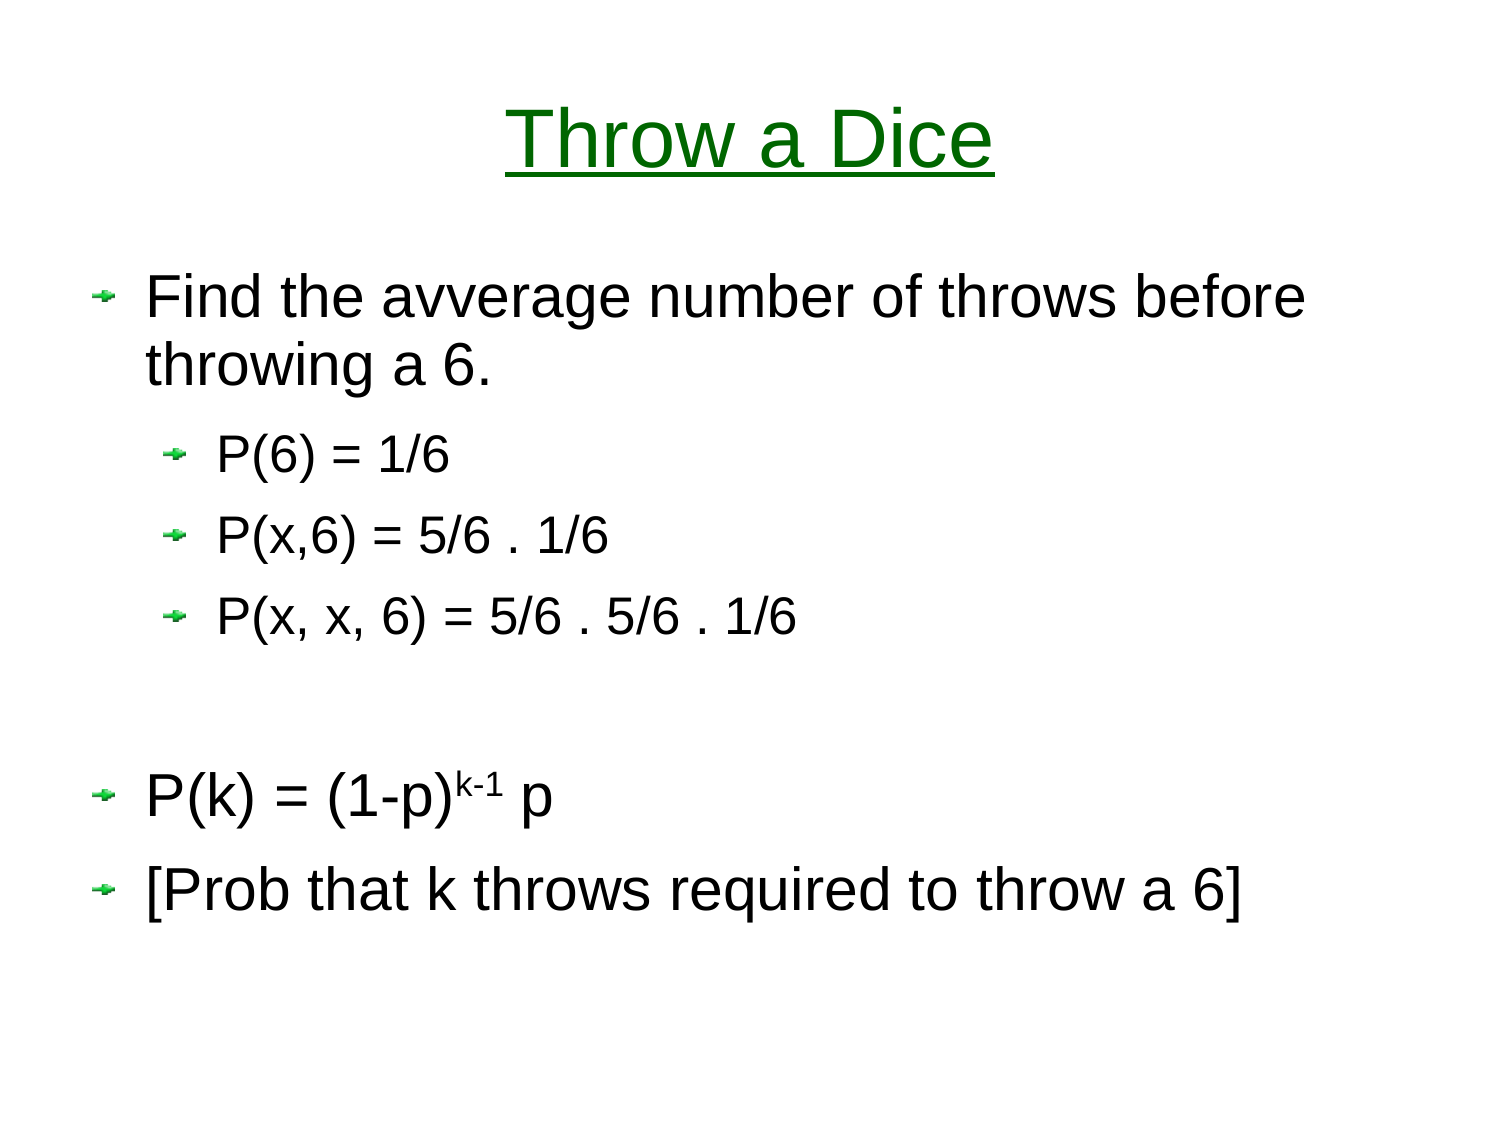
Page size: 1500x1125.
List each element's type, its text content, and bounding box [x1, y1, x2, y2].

title Throw a Dice [75, 89, 1425, 189]
list Find the avverage number of throws before throwing a 6. P(6) = 1/6 P(x,6) = 5/6 . 1/6 P(x, x, 6) = 5/6 . 5/6 . 1/6 P(k) = (1-p)k-1 p [Prob that k throws required to throw a 6] [75, 262, 1425, 1006]
